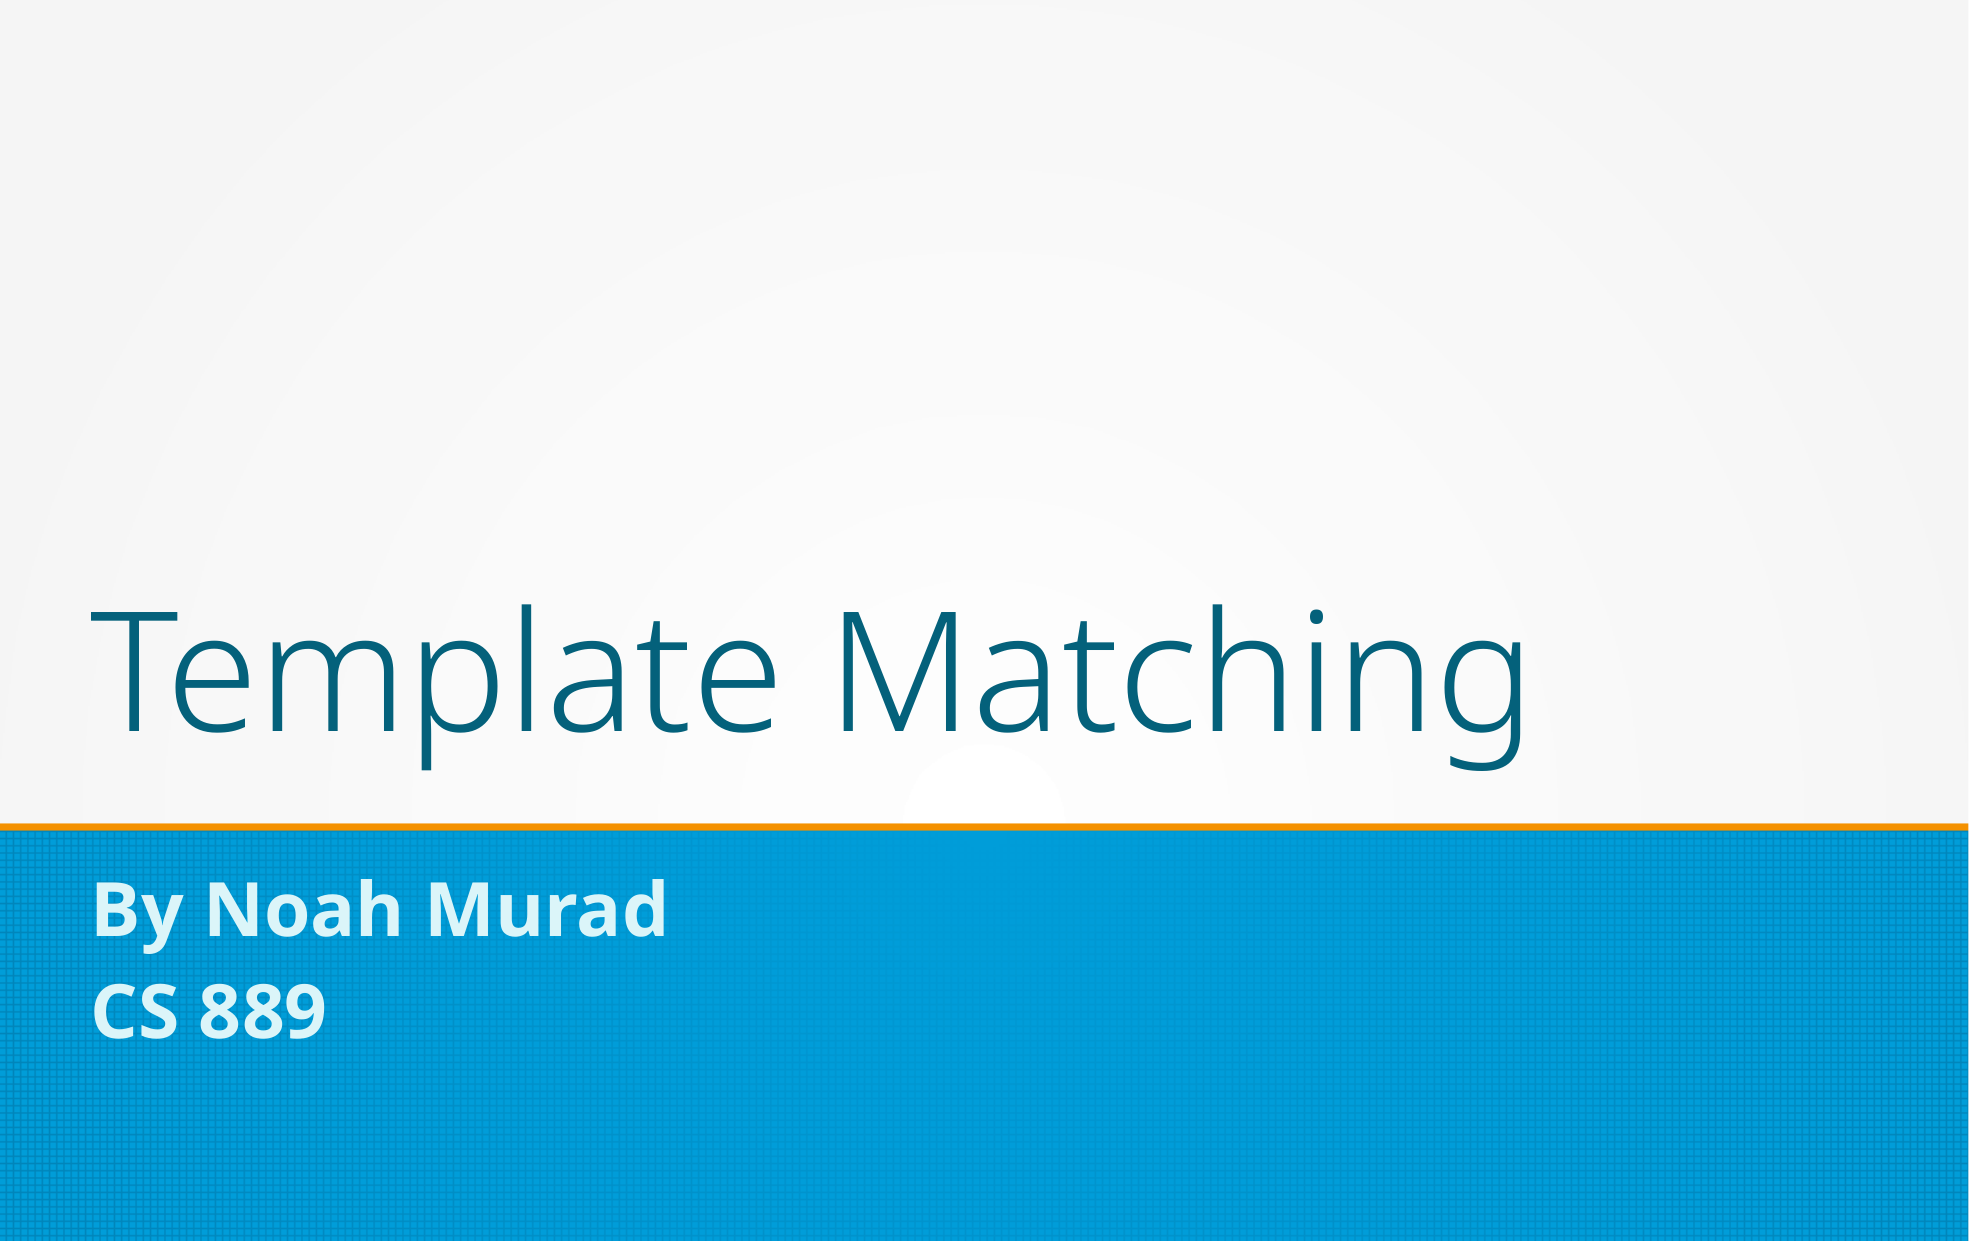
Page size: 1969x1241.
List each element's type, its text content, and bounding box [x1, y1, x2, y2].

picture [0, 0, 1969, 830]
subtitle By Noah Murad CS 889 [90, 855, 1861, 1111]
title Template Matching [90, 49, 1862, 781]
